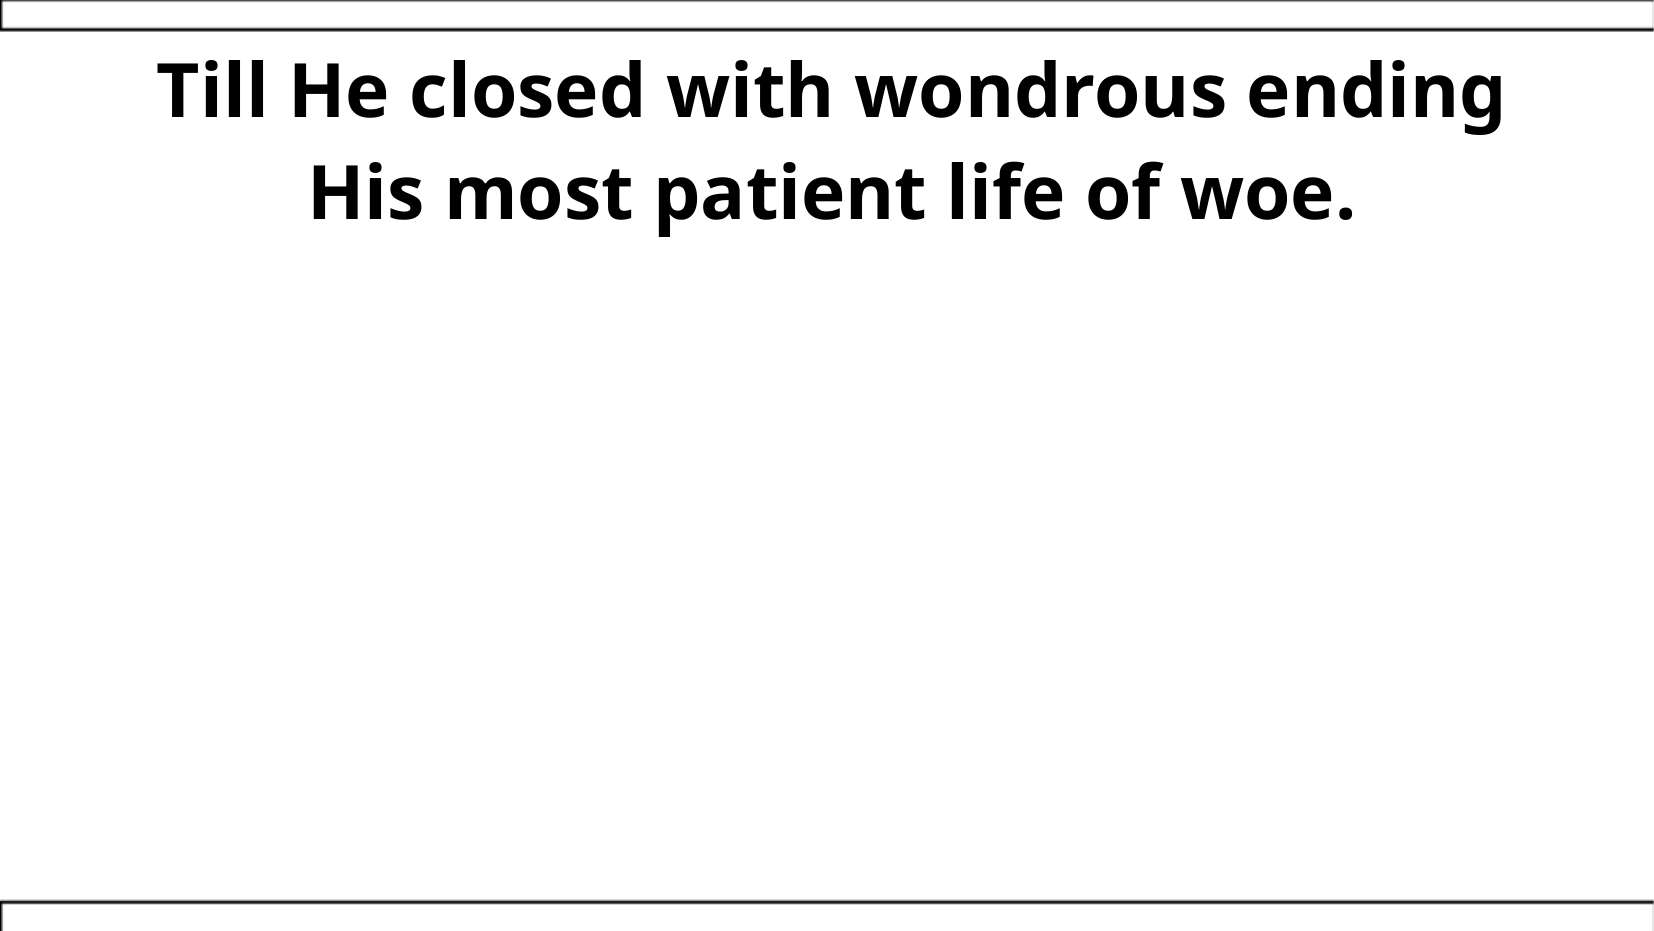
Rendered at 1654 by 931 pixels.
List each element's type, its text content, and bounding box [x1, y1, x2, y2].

picture [0, 0, 1654, 931]
text_box Till He closed with wondrous ending His most patient life of woe. [105, 30, 1561, 256]
